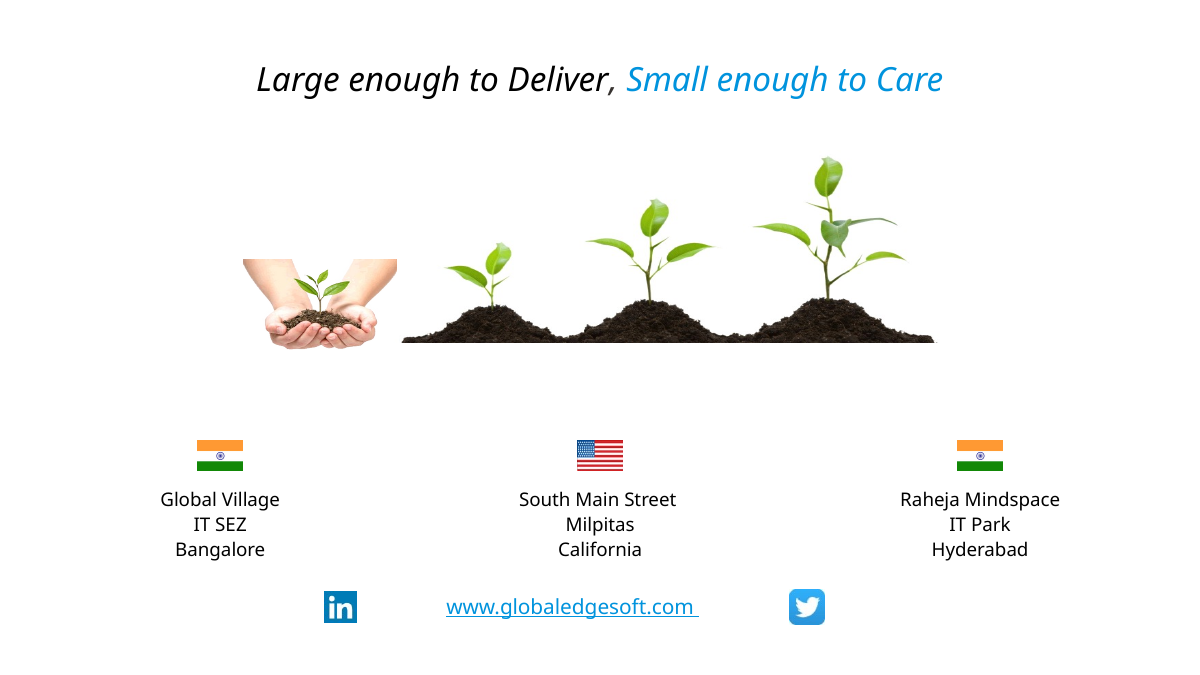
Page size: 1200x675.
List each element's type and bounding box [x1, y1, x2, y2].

picture [577, 440, 623, 471]
picture [789, 589, 825, 625]
picture [197, 440, 243, 471]
picture [243, 117, 957, 350]
picture [957, 440, 1003, 471]
picture [337, 603, 353, 619]
picture [329, 596, 334, 619]
